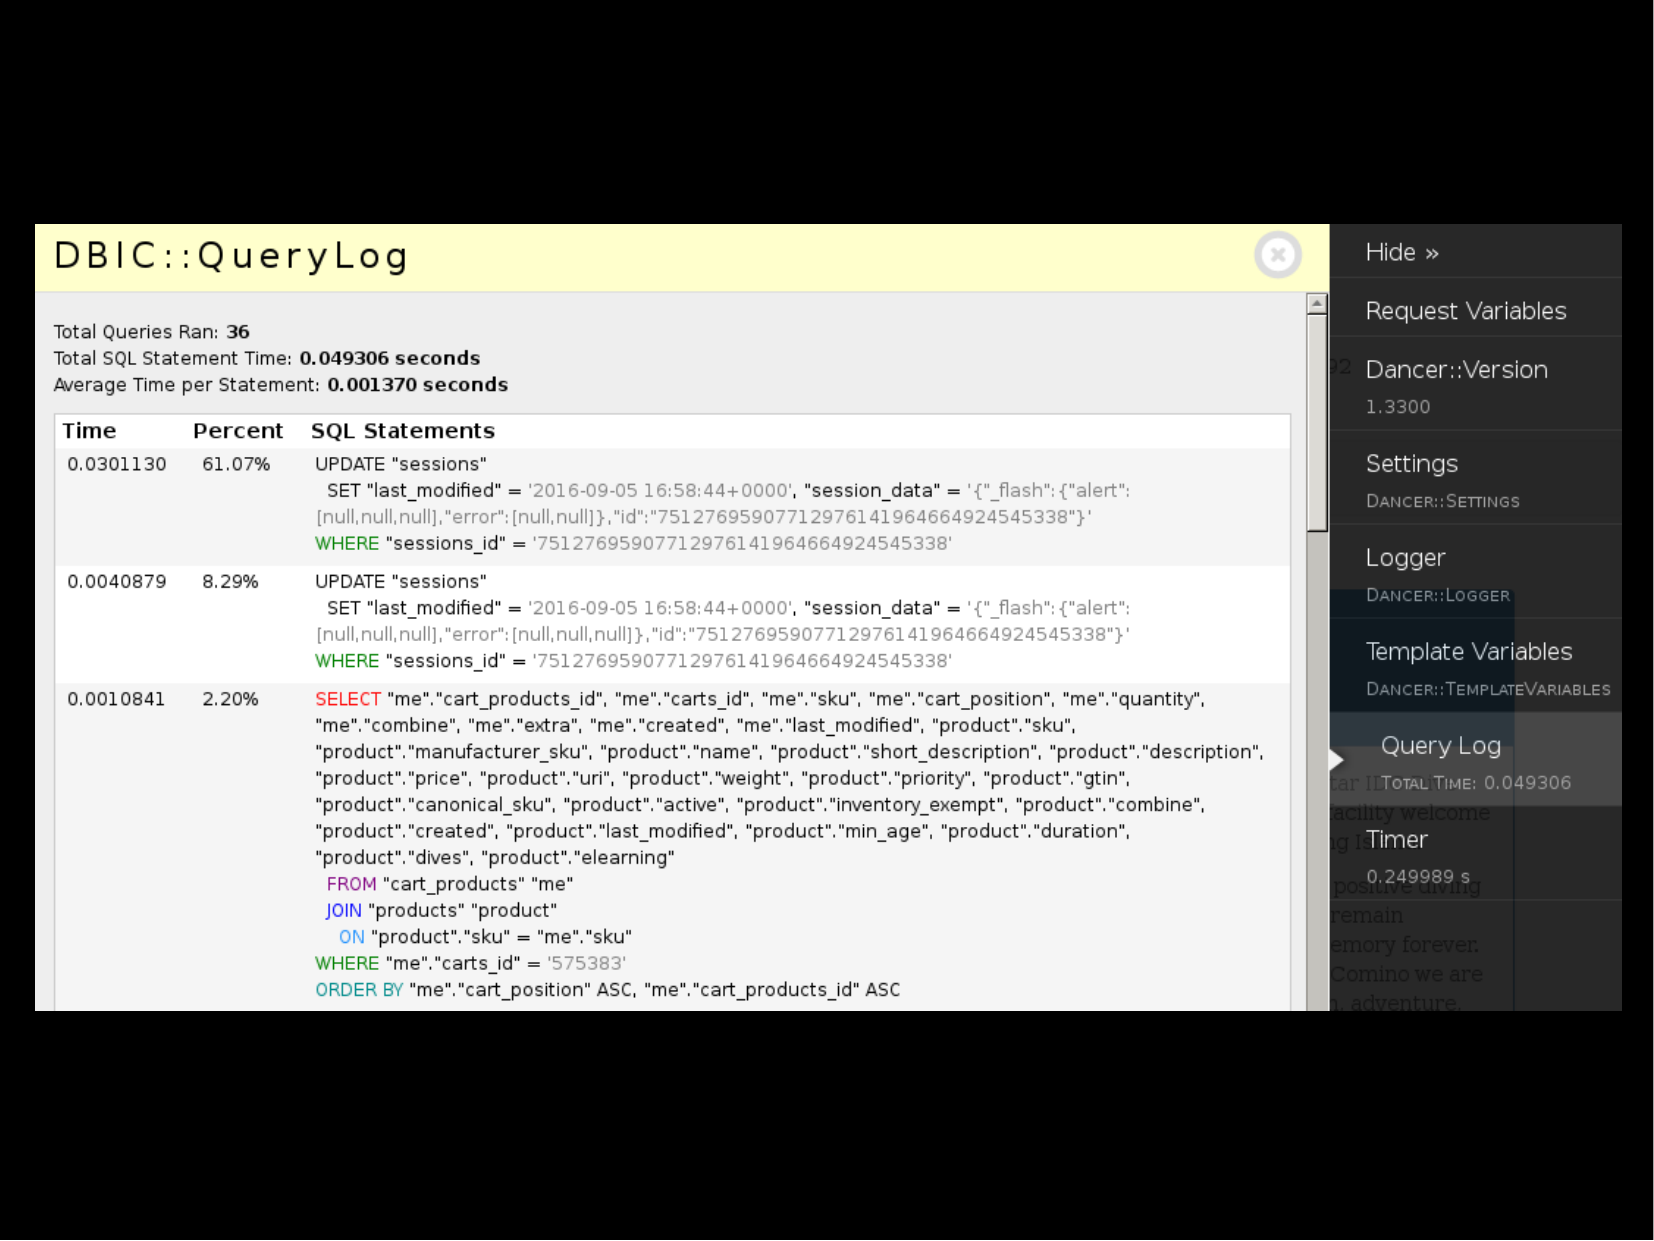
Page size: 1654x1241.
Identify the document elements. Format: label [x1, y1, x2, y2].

picture [35, 224, 1622, 1011]
